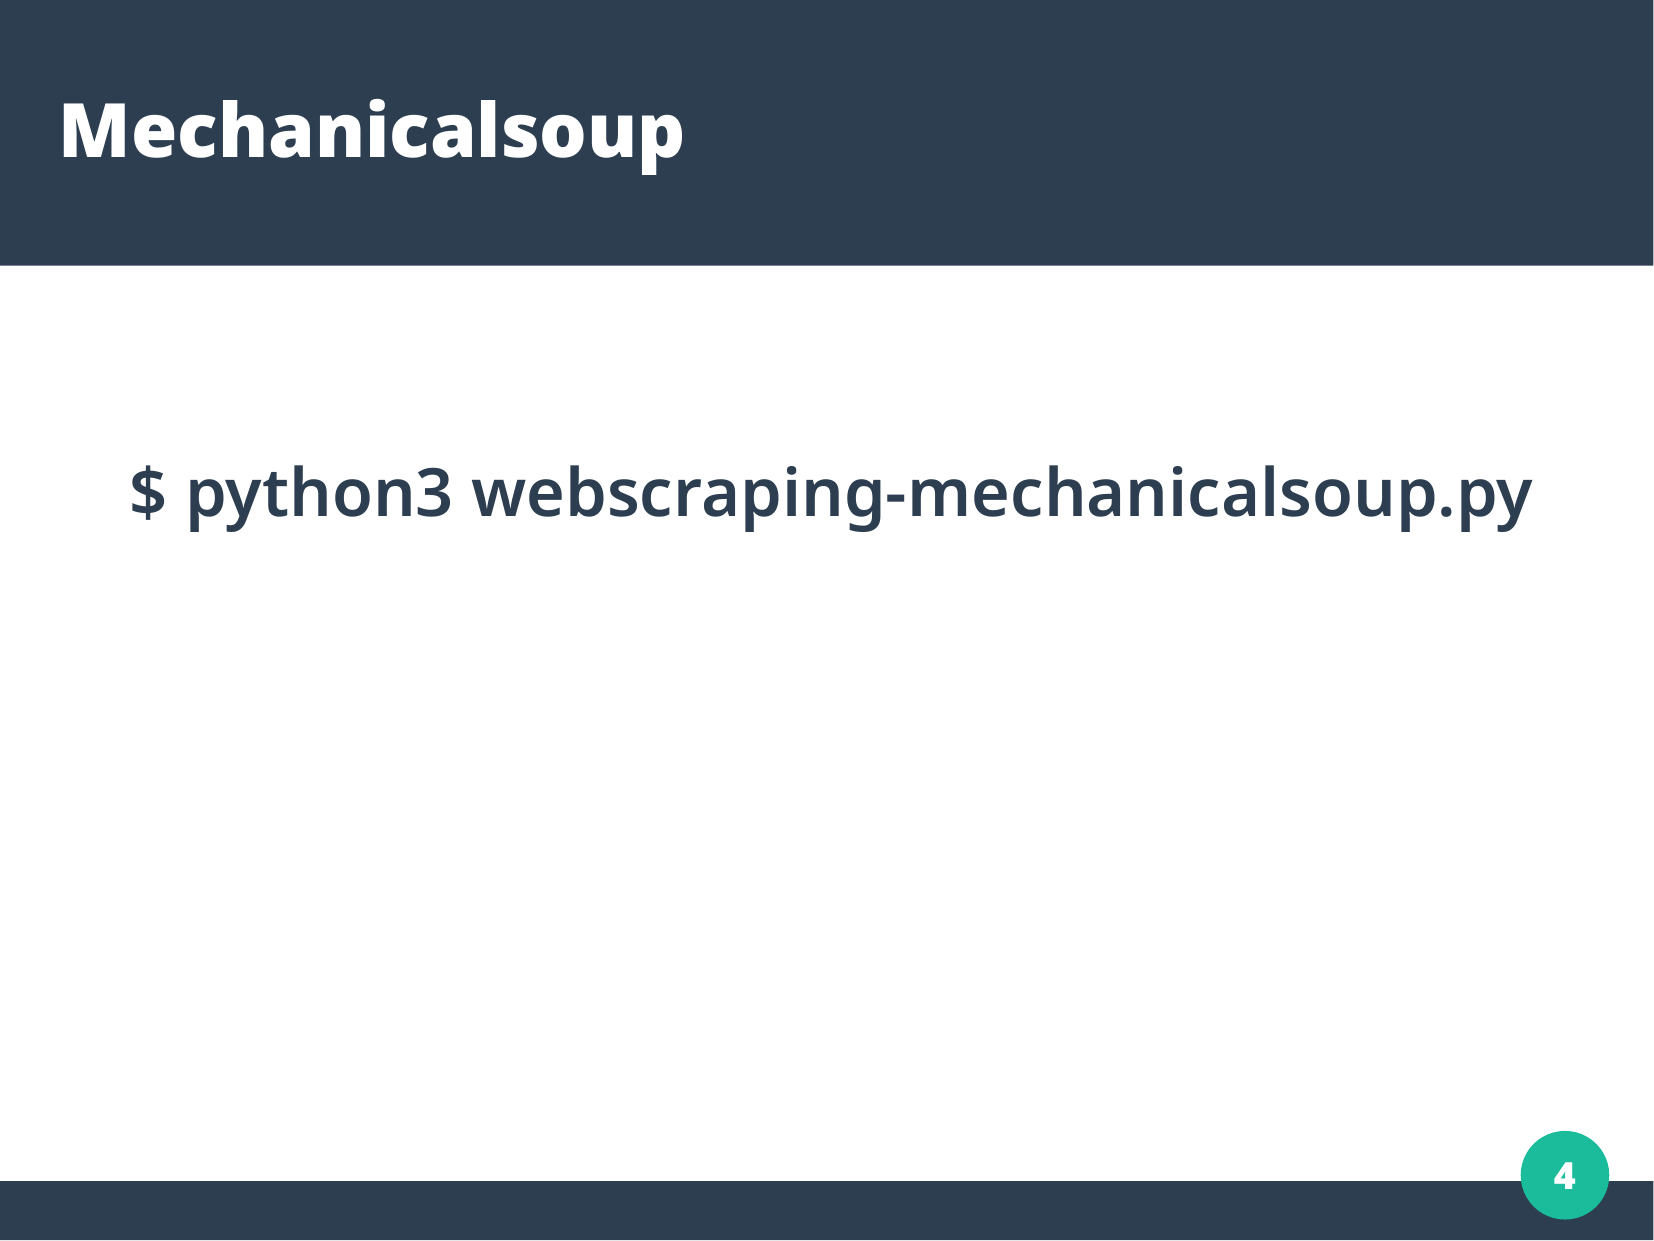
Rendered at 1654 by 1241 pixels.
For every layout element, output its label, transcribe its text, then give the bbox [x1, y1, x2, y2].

list $ python3 webscraping-mechanicalsoup.py [59, 324, 1595, 1152]
title Mechanicalsoup [59, 49, 1595, 207]
